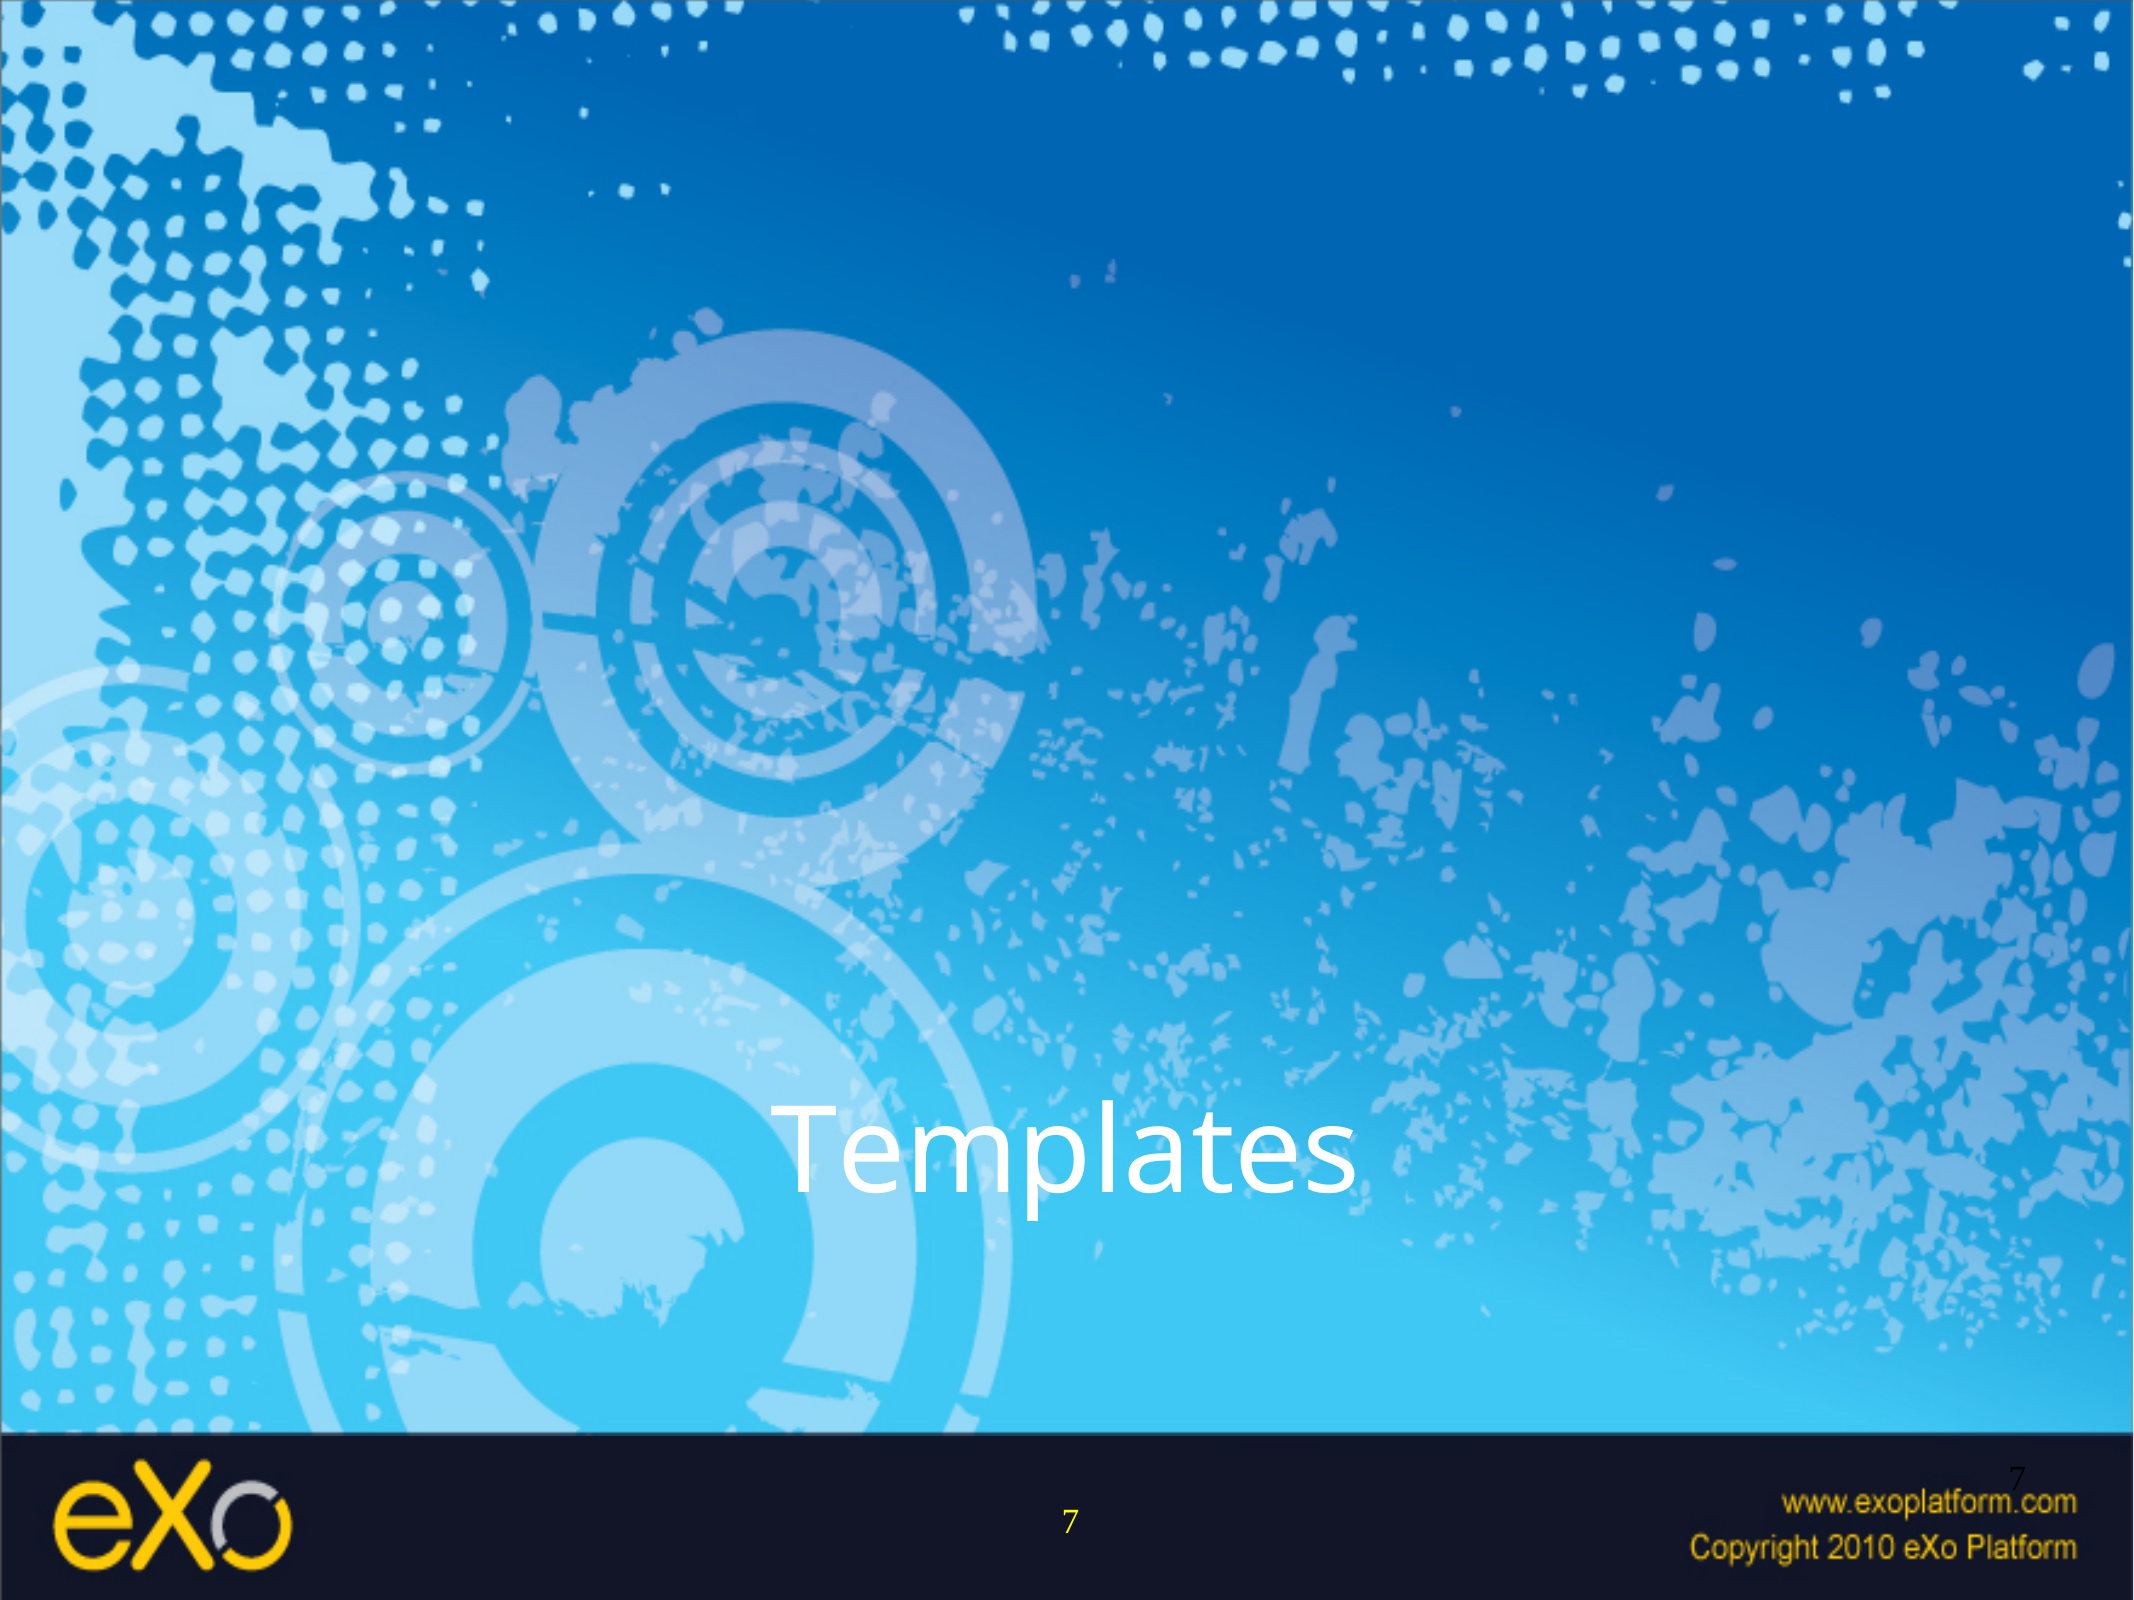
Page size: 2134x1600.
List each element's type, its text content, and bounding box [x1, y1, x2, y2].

text_box <número> [1529, 1457, 2027, 1568]
picture [0, 0, 2134, 1600]
text_box Templates [105, 993, 2026, 1310]
